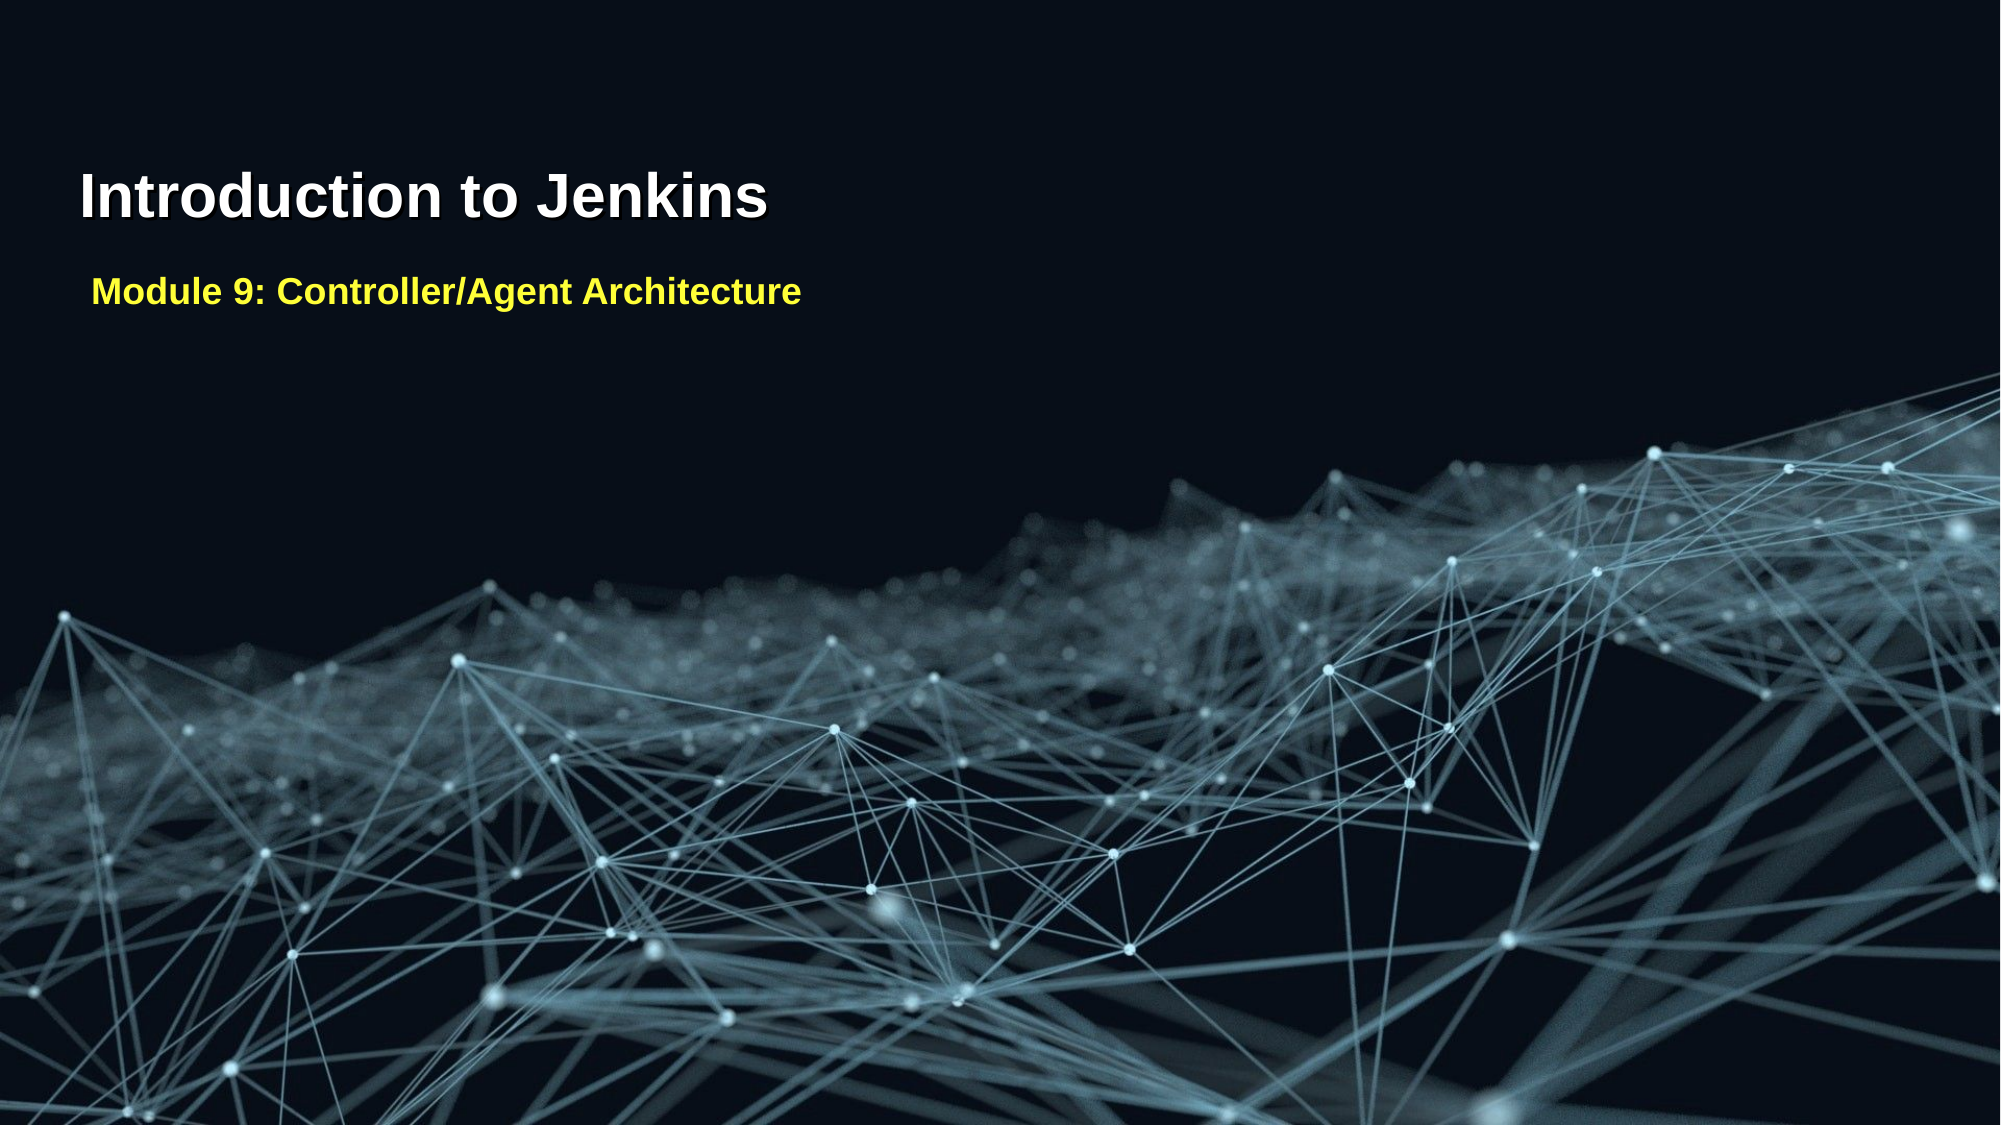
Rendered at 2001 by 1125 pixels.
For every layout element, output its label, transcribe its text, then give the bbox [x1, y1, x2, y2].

picture [0, 0, 2001, 1125]
text_box Module 9: Controller/Agent Architecture [76, 259, 1093, 320]
text_box Introduction to Jenkins [64, 153, 1004, 239]
